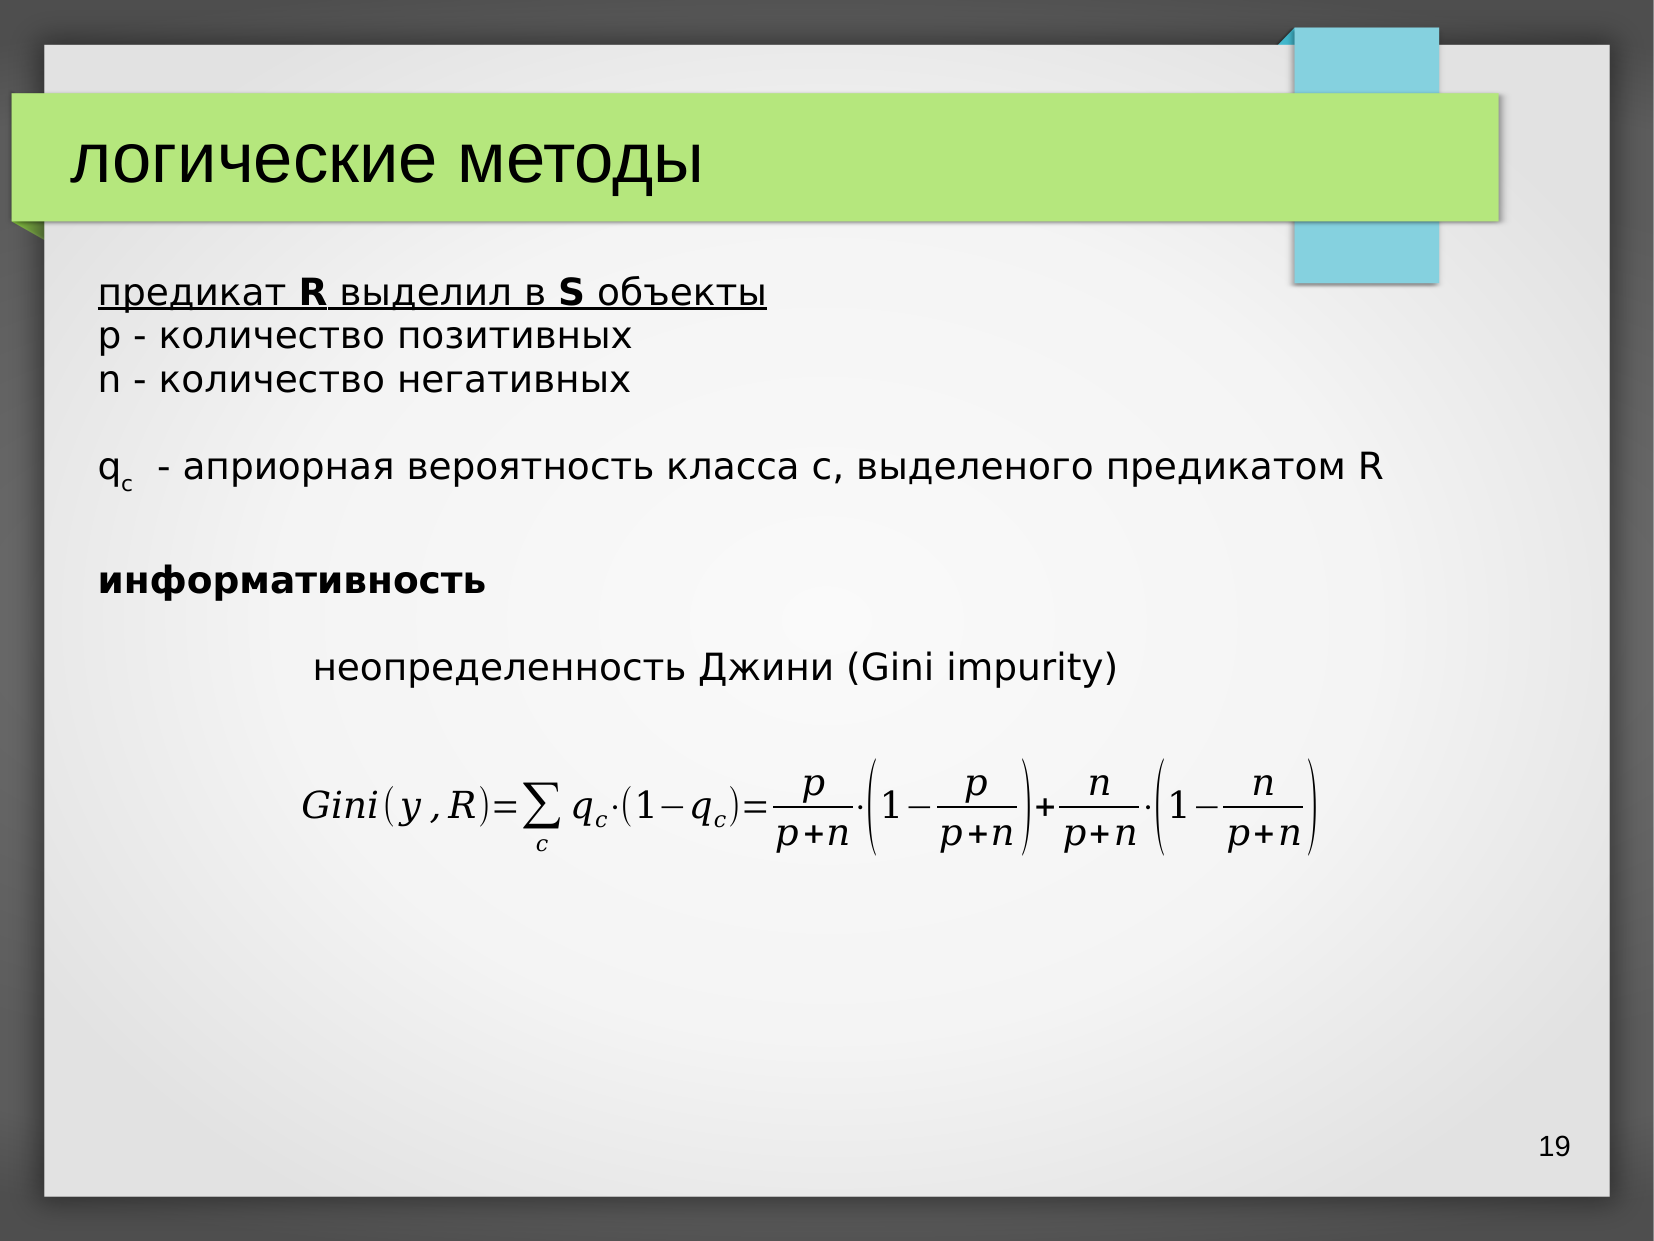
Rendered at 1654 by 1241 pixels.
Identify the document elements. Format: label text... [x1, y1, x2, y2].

chart [295, 755, 1326, 859]
picture [0, 0, 1654, 1241]
text_box предикат R выделил в S объекты p - количество позитивных n - количество негативных qc - априорная вероятность класса c, выделеного предикатом R [82, 262, 1477, 515]
text_box информативность неопределенность Джини (Gini impurity) [82, 551, 1134, 703]
title логические методы [70, 118, 1205, 199]
